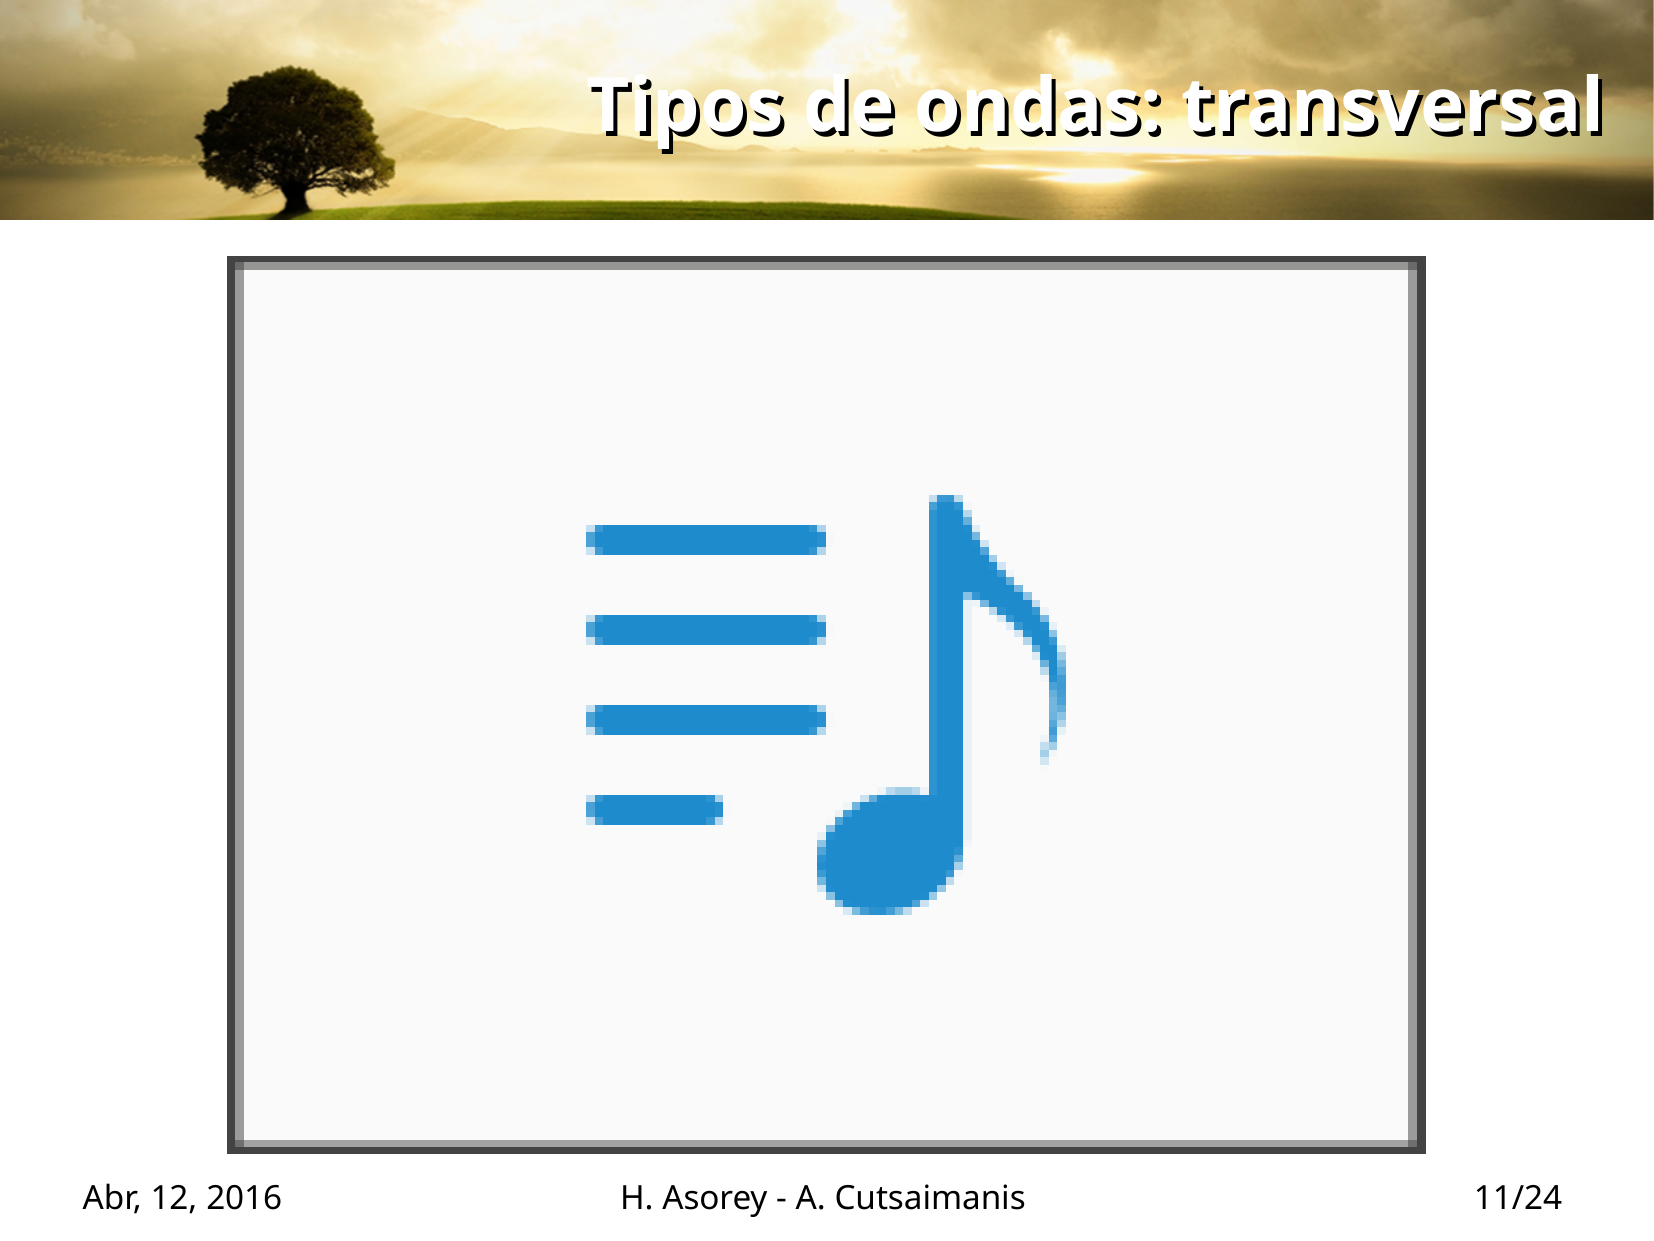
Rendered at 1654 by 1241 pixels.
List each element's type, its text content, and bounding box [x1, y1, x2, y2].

title Tipos de ondas: transversal [45, 15, 1606, 191]
picture [0, 0, 1654, 220]
text_box [226, 255, 1427, 1155]
